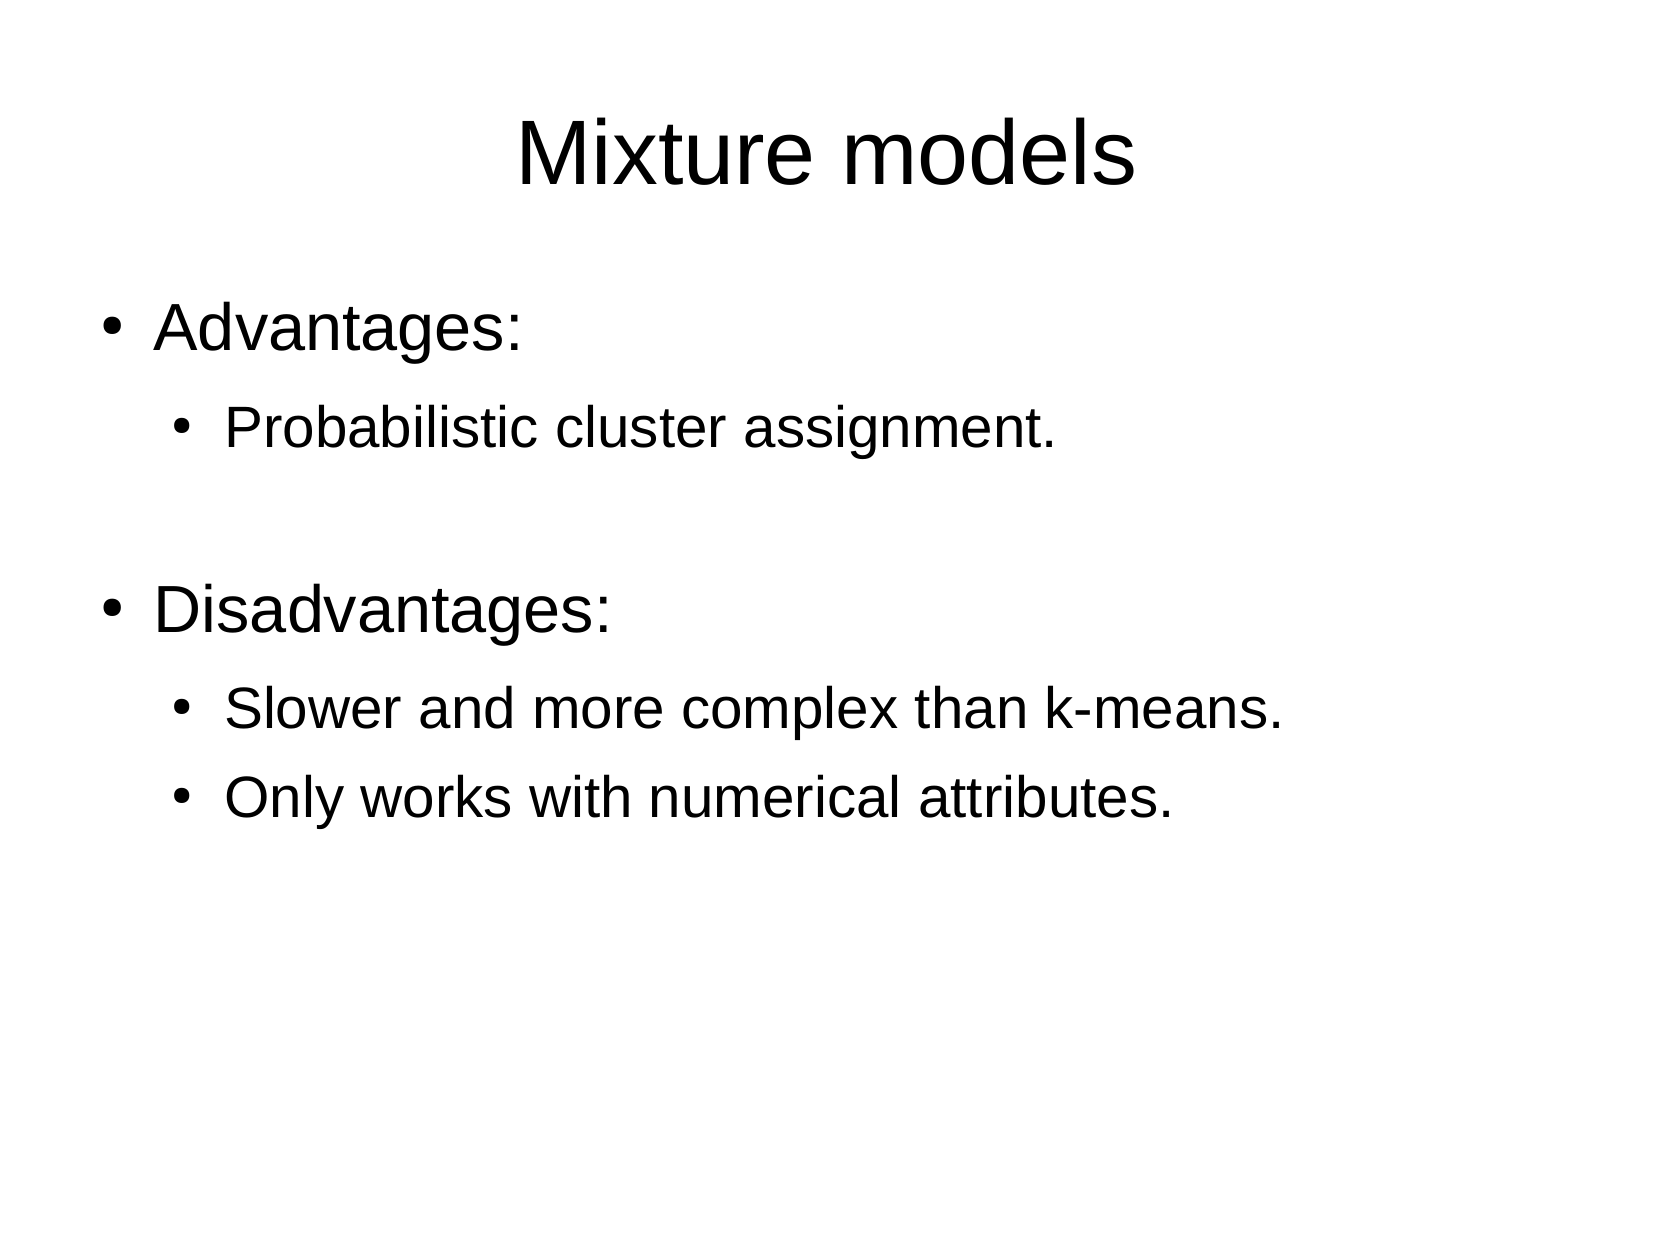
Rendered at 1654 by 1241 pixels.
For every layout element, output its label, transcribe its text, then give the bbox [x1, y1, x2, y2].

list Advantages: Probabilistic cluster assignment. Disadvantages: Slower and more complex than k-means. Only works with numerical attributes. [82, 290, 1571, 1109]
title Mixture models [82, 56, 1571, 250]
